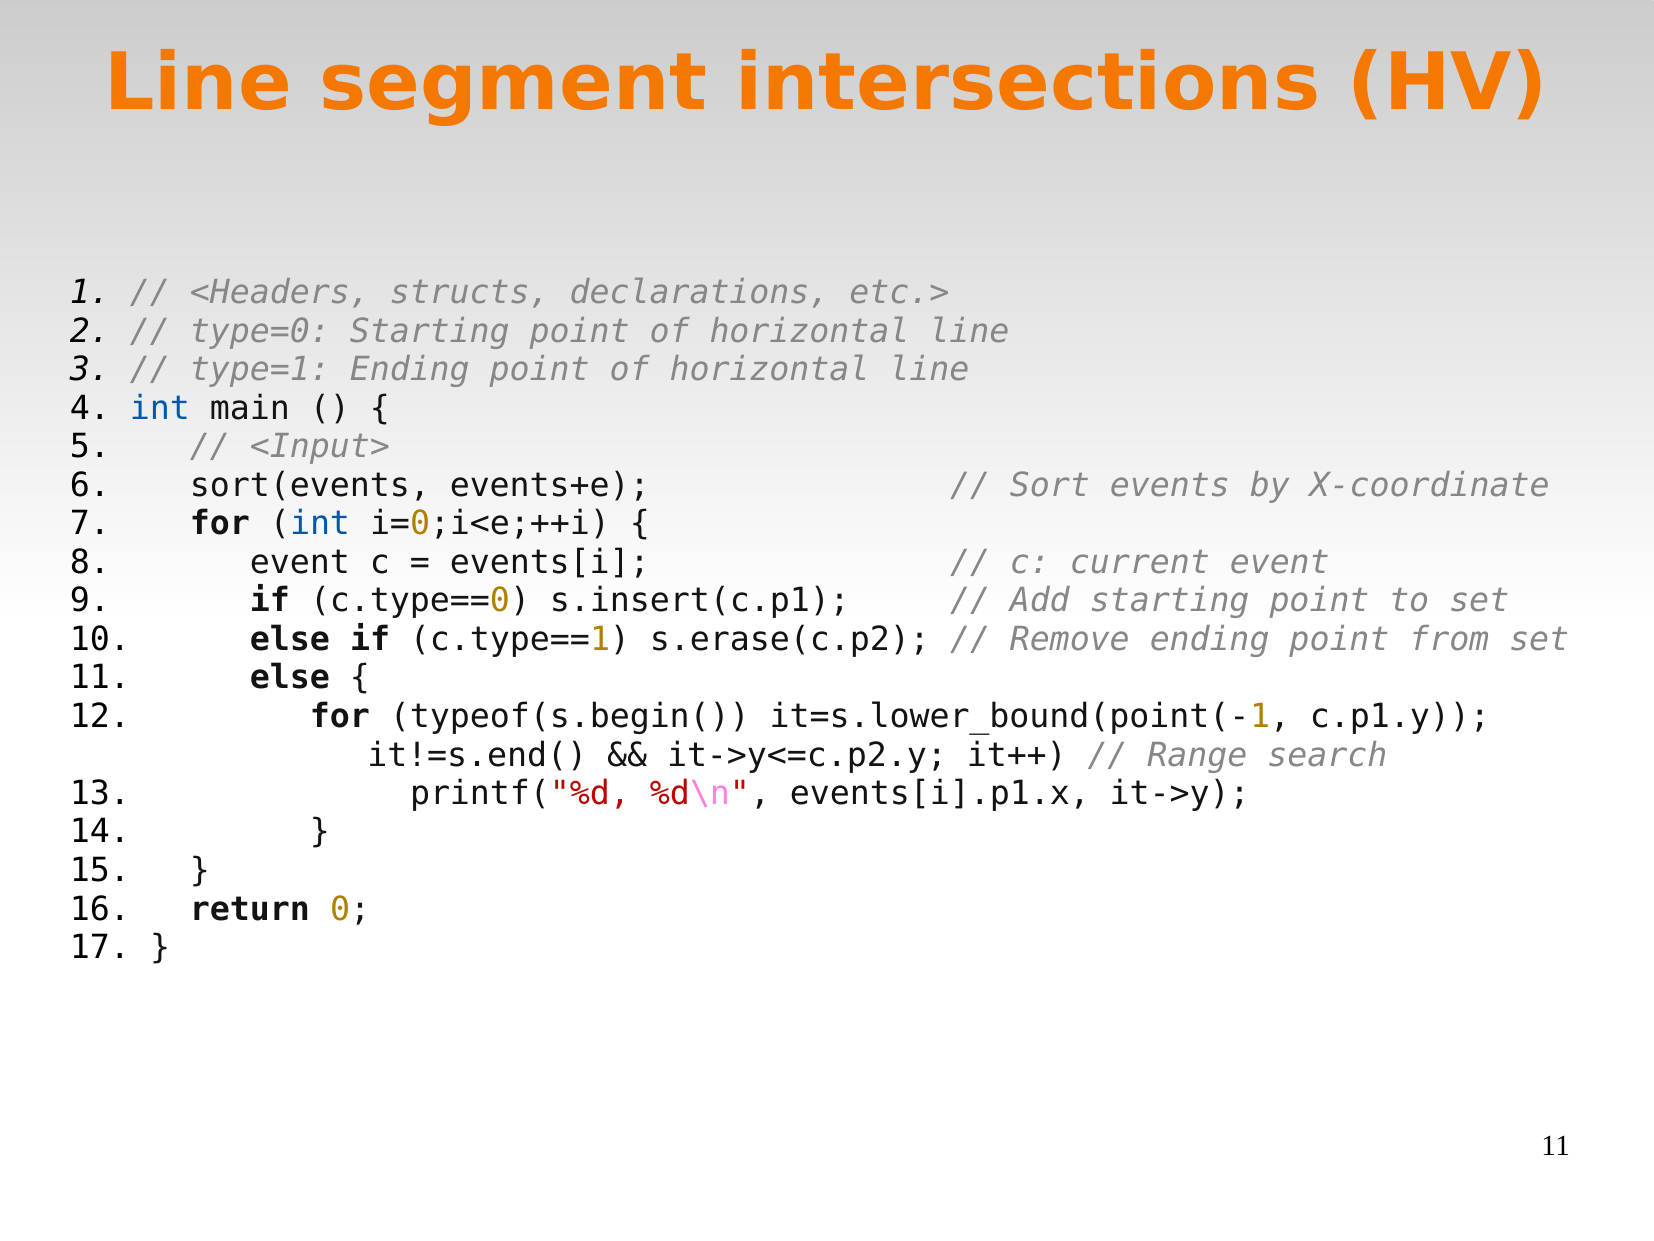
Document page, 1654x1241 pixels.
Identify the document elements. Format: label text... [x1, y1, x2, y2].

title Line segment intersections (HV) [82, 0, 1571, 186]
text_box // <Headers, structs, declarations, etc.> // type=0: Starting point of horizontal line // type=1: Ending point of horizontal line int main () { // <Input> sort(events, events+e); // Sort events by X-coordinate for (int i=0;i<e;++i) { event c = events[i]; // c: current event if (c.type==0) s.insert(c.p1); // Add starting point to set else if (c.type==1) s.erase(c.p2); // Remove ending point from set else { for (typeof(s.begin()) it=s.lower_bound(point(-1, c.p1.y)); it!=s.end() && it->y<=c.p2.y; it++) // Range search printf("%d, %d\n", events[i].p1.x, it->y); } } return 0; } [17, 265, 1632, 974]
